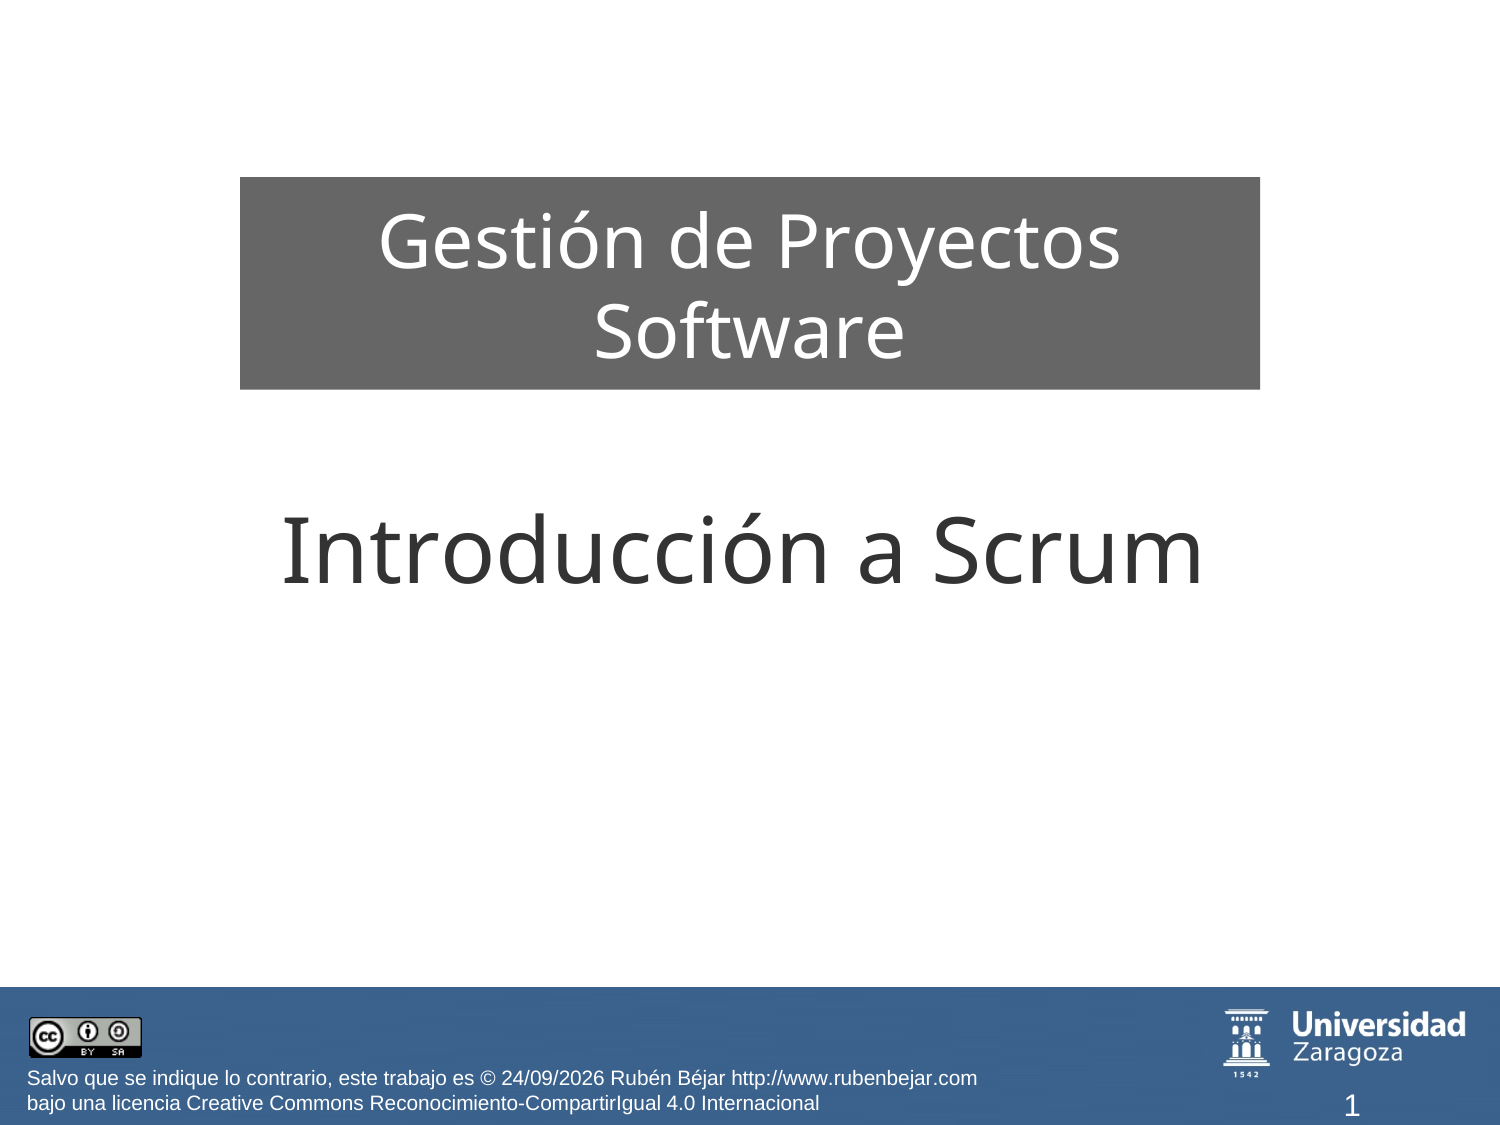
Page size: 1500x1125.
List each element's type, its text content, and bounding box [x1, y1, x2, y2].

text_box Gestión de Proyectos Software [240, 177, 1261, 390]
text_box Introducción a Scrum [106, 484, 1382, 611]
picture [0, 987, 1500, 1125]
